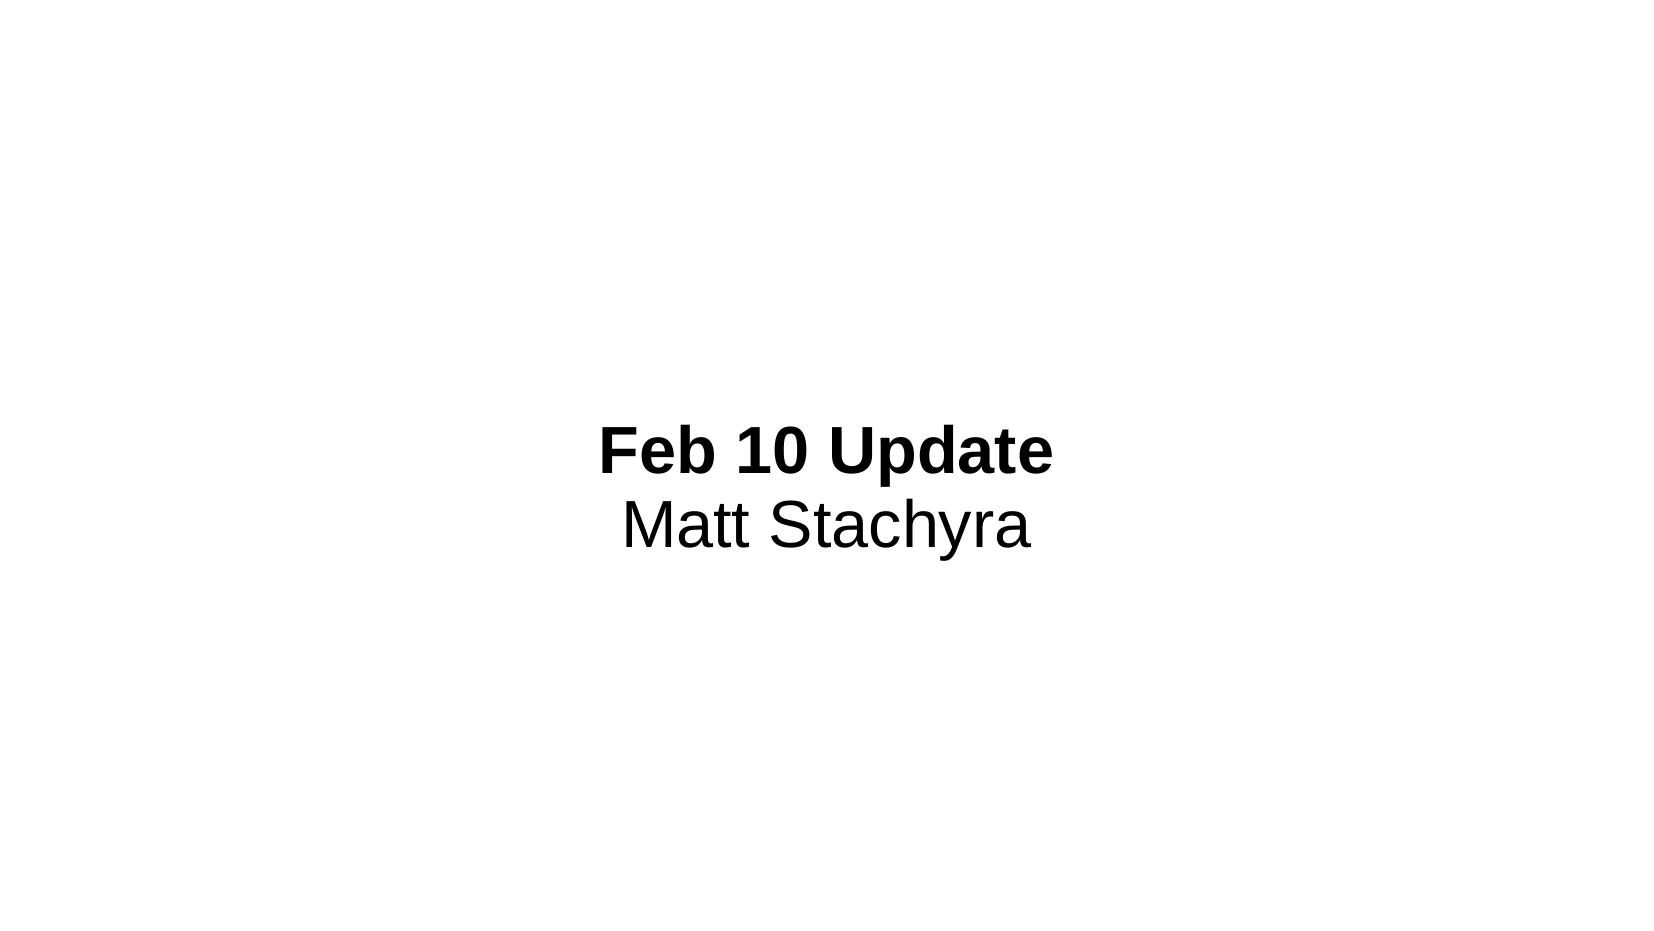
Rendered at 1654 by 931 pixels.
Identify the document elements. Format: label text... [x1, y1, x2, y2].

subtitle Feb 10 Update Matt Stachyra [82, 217, 1571, 758]
